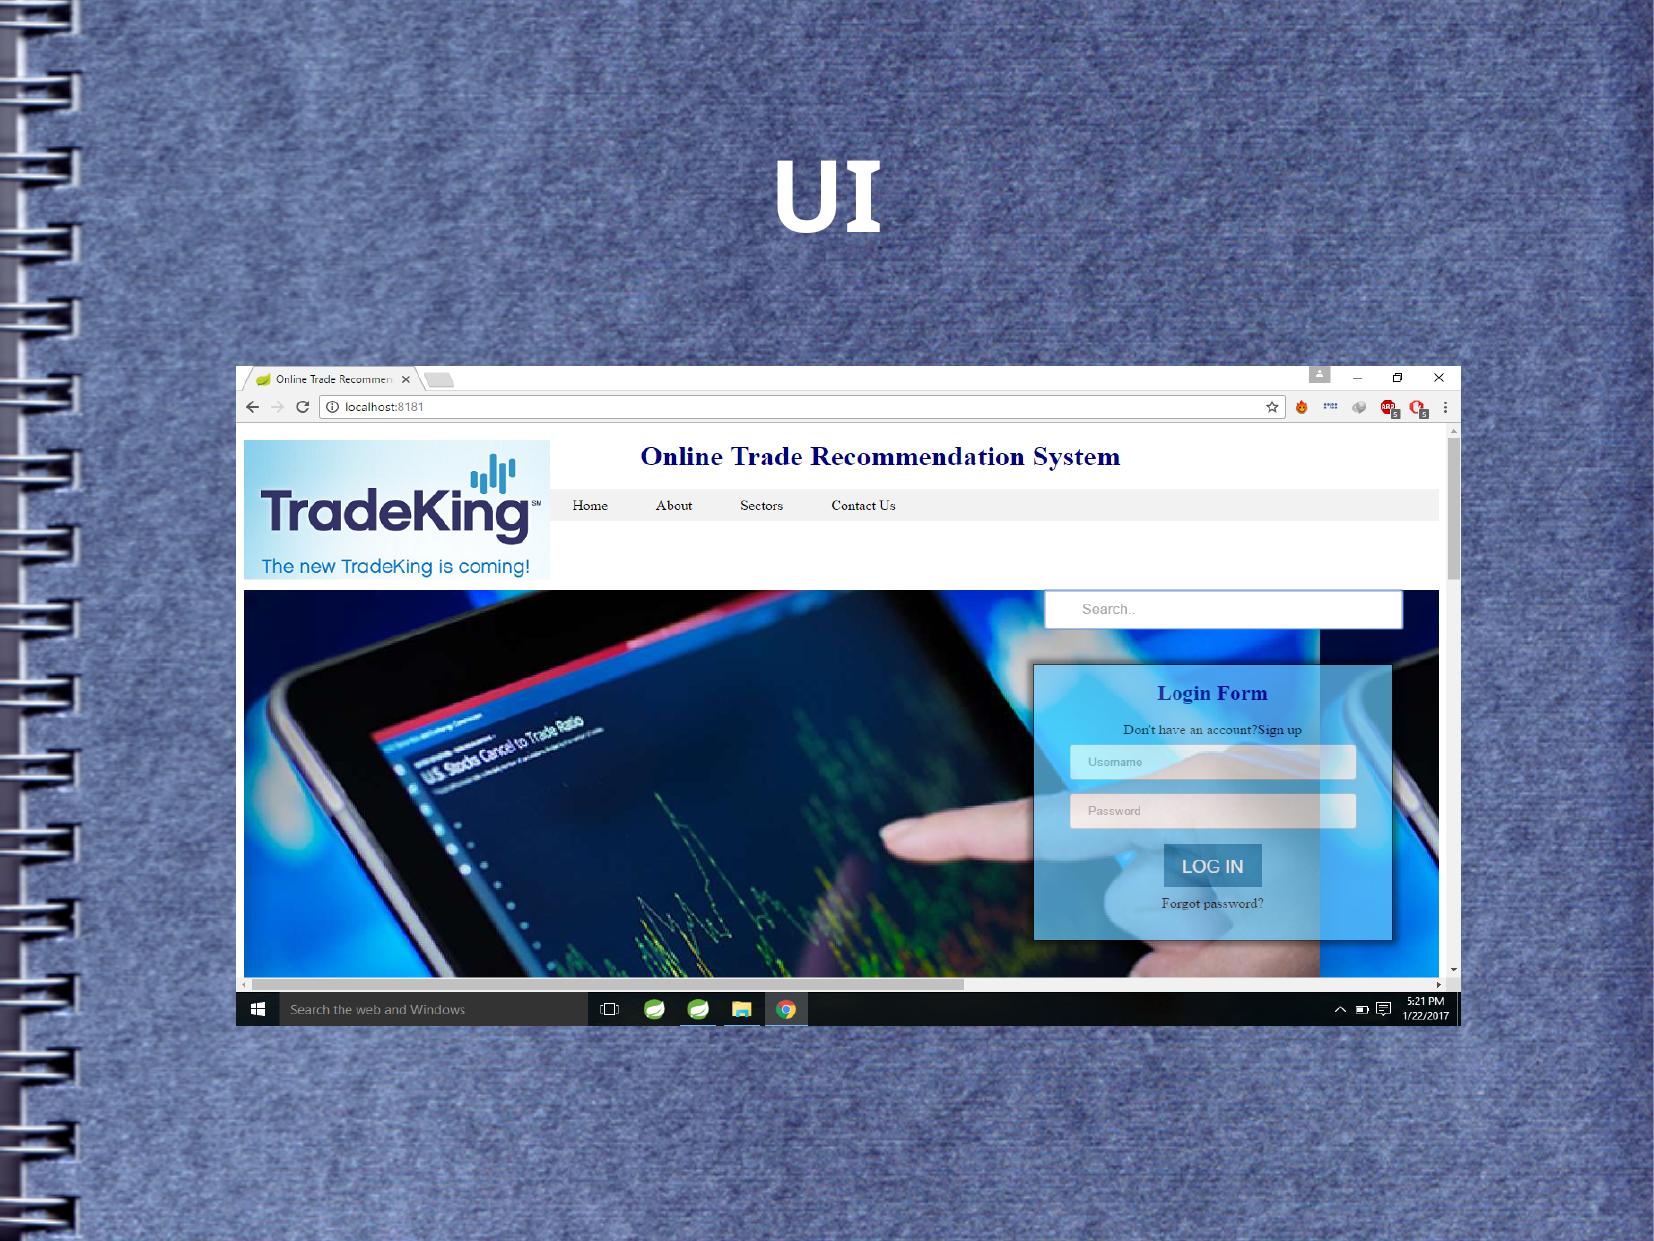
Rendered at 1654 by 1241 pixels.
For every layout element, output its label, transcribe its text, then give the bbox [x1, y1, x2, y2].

title UI [82, 90, 1571, 298]
picture [0, 0, 1654, 1241]
